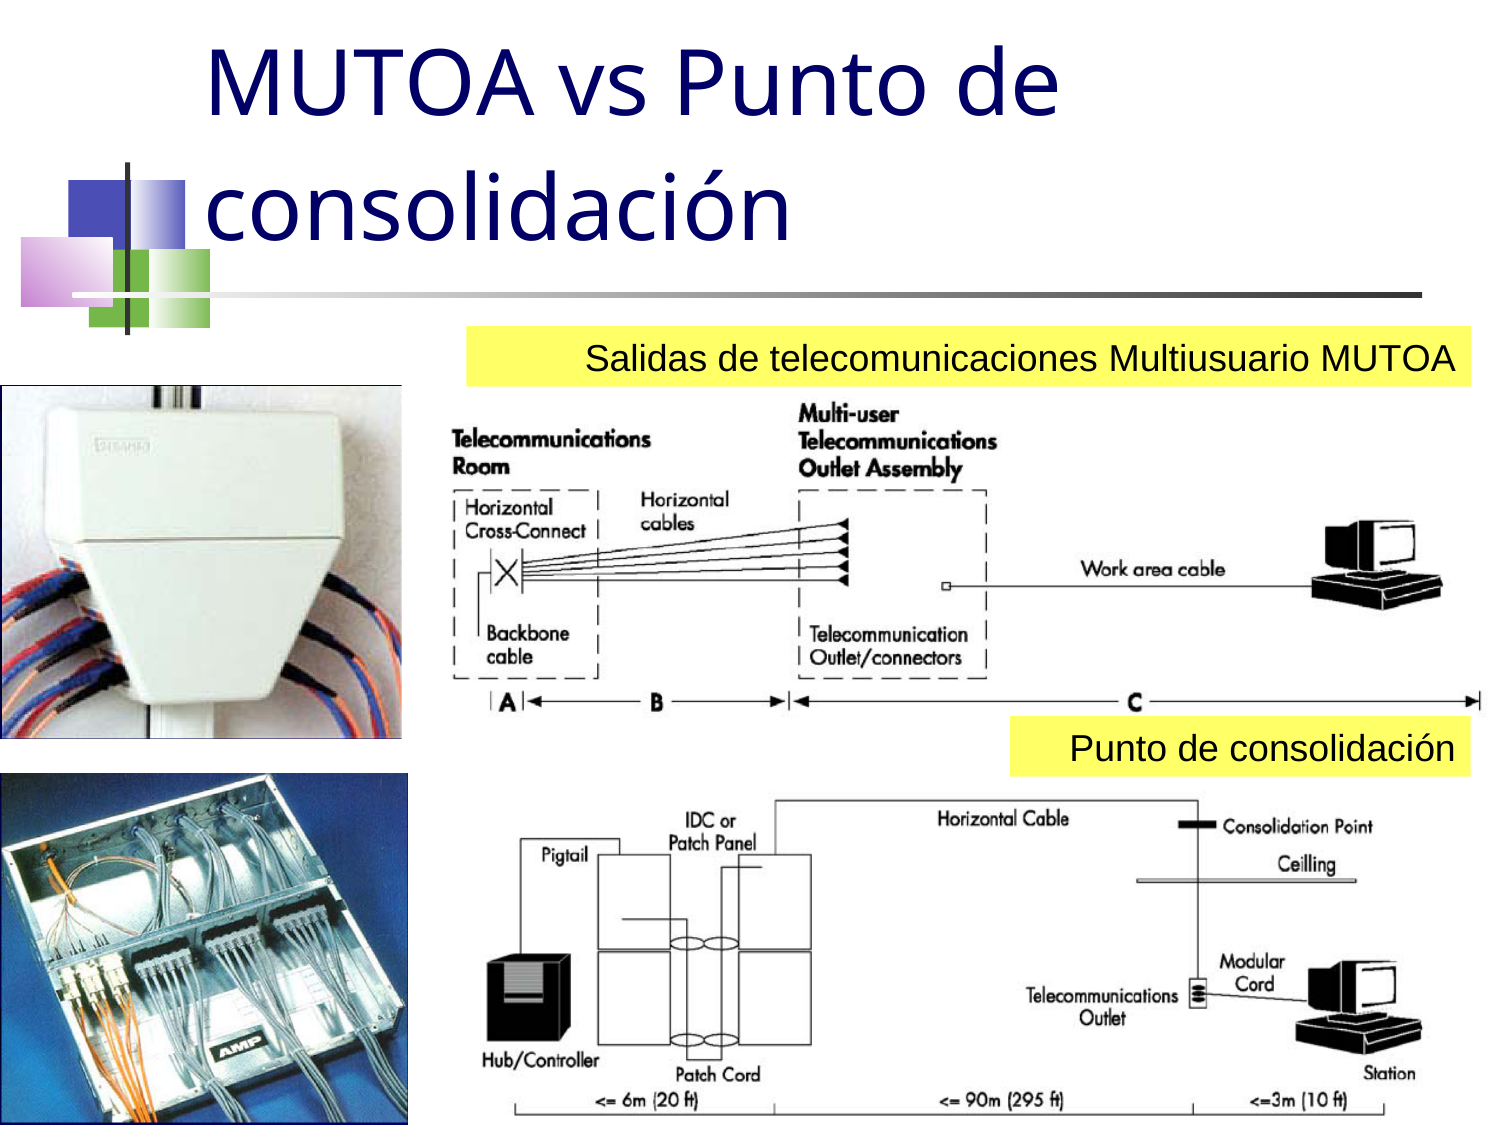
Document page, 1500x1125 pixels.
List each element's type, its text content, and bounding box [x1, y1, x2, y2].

title MUTOA vs Punto de consolidación [188, 35, 1468, 276]
picture [437, 779, 1500, 1125]
picture [430, 397, 1500, 724]
text_box Salidas de telecomunicaciones Multiusuario MUTOA [466, 326, 1471, 387]
text_box Punto de consolidación [1009, 716, 1471, 777]
picture [0, 773, 408, 1125]
picture [0, 385, 402, 739]
